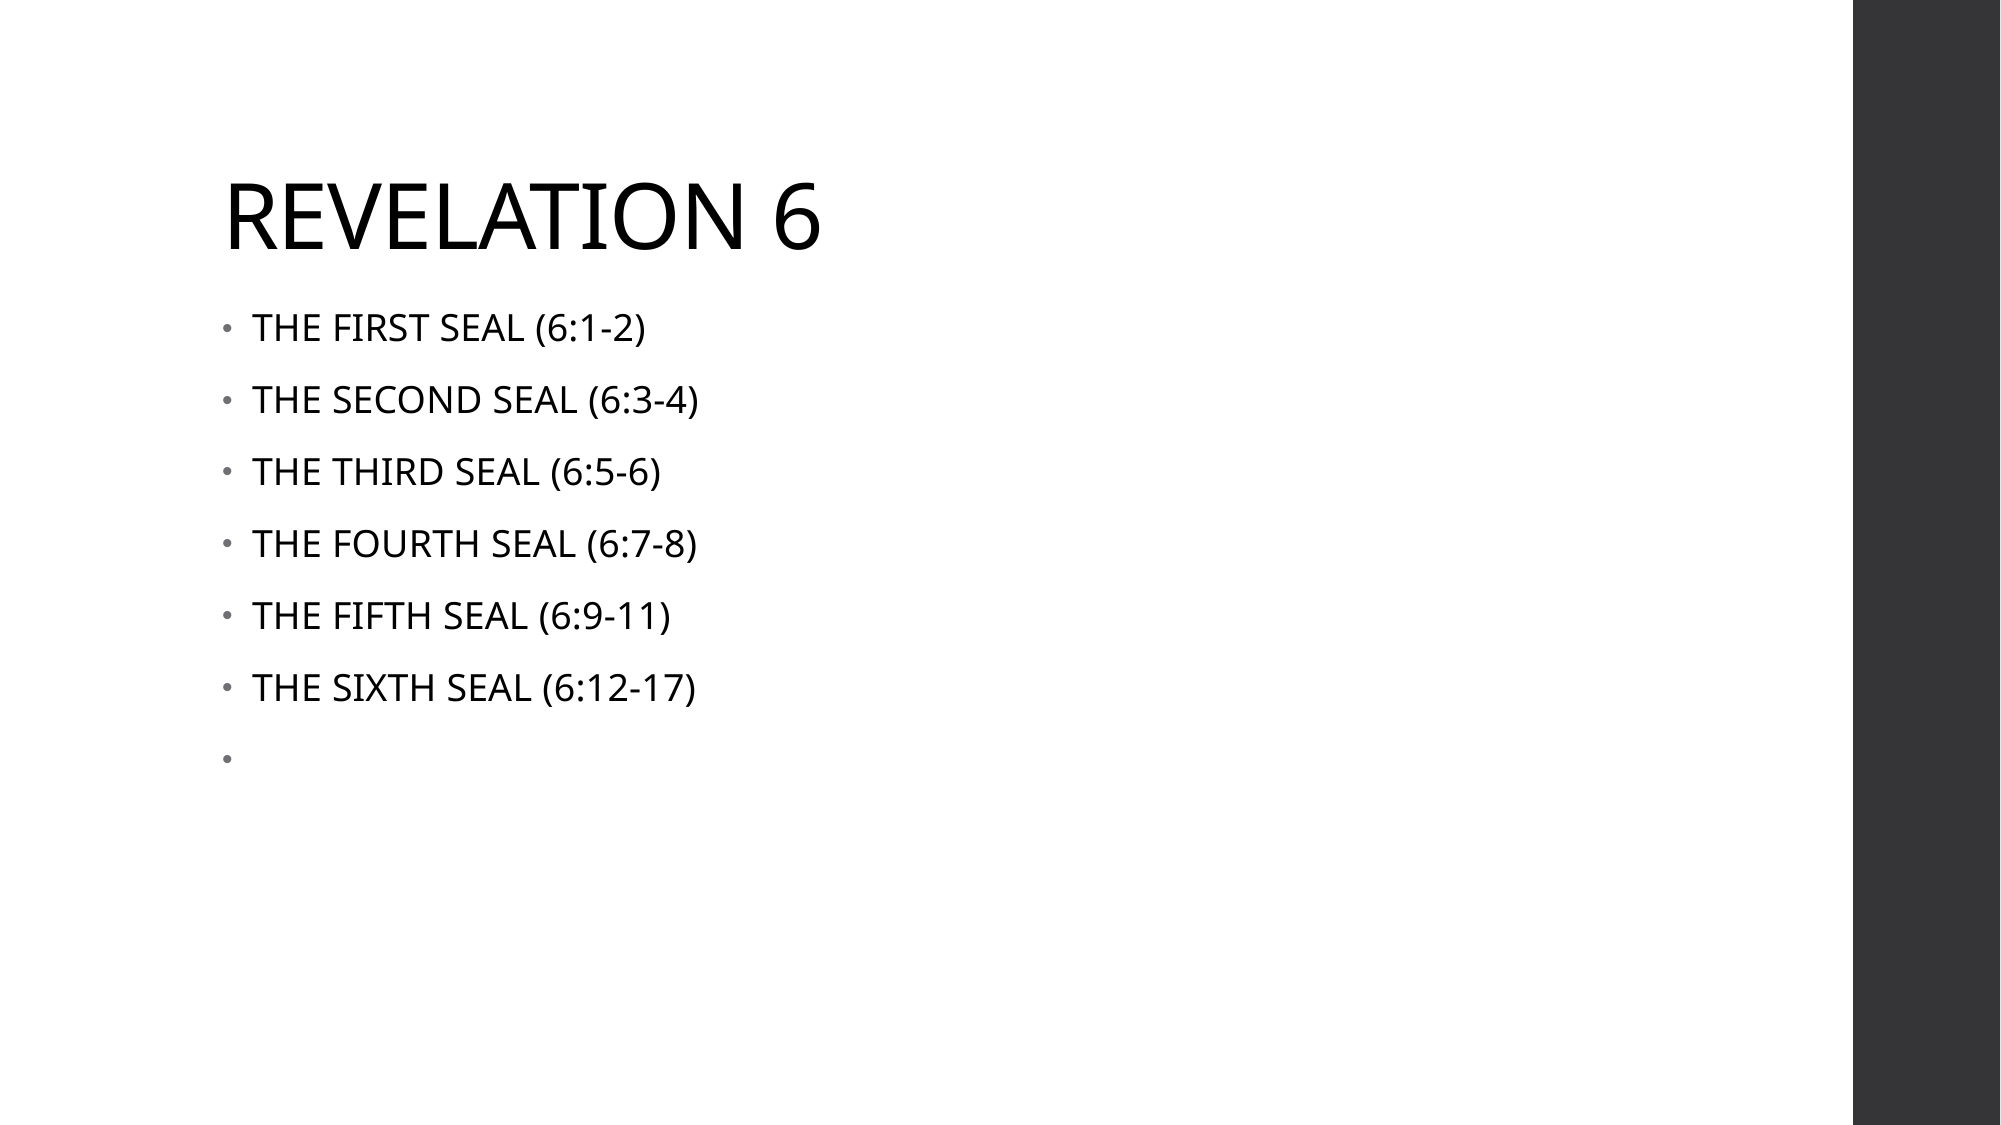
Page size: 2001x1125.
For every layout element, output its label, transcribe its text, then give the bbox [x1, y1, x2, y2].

title REVELATION 6 [206, 60, 1797, 278]
list THE FIRST SEAL (6:1-2) THE SECOND SEAL (6:3-4) THE THIRD SEAL (6:5-6) THE FOURTH SEAL (6:7-8) THE FIFTH SEAL (6:9-11) THE SIXTH SEAL (6:12-17) [206, 299, 1617, 1014]
